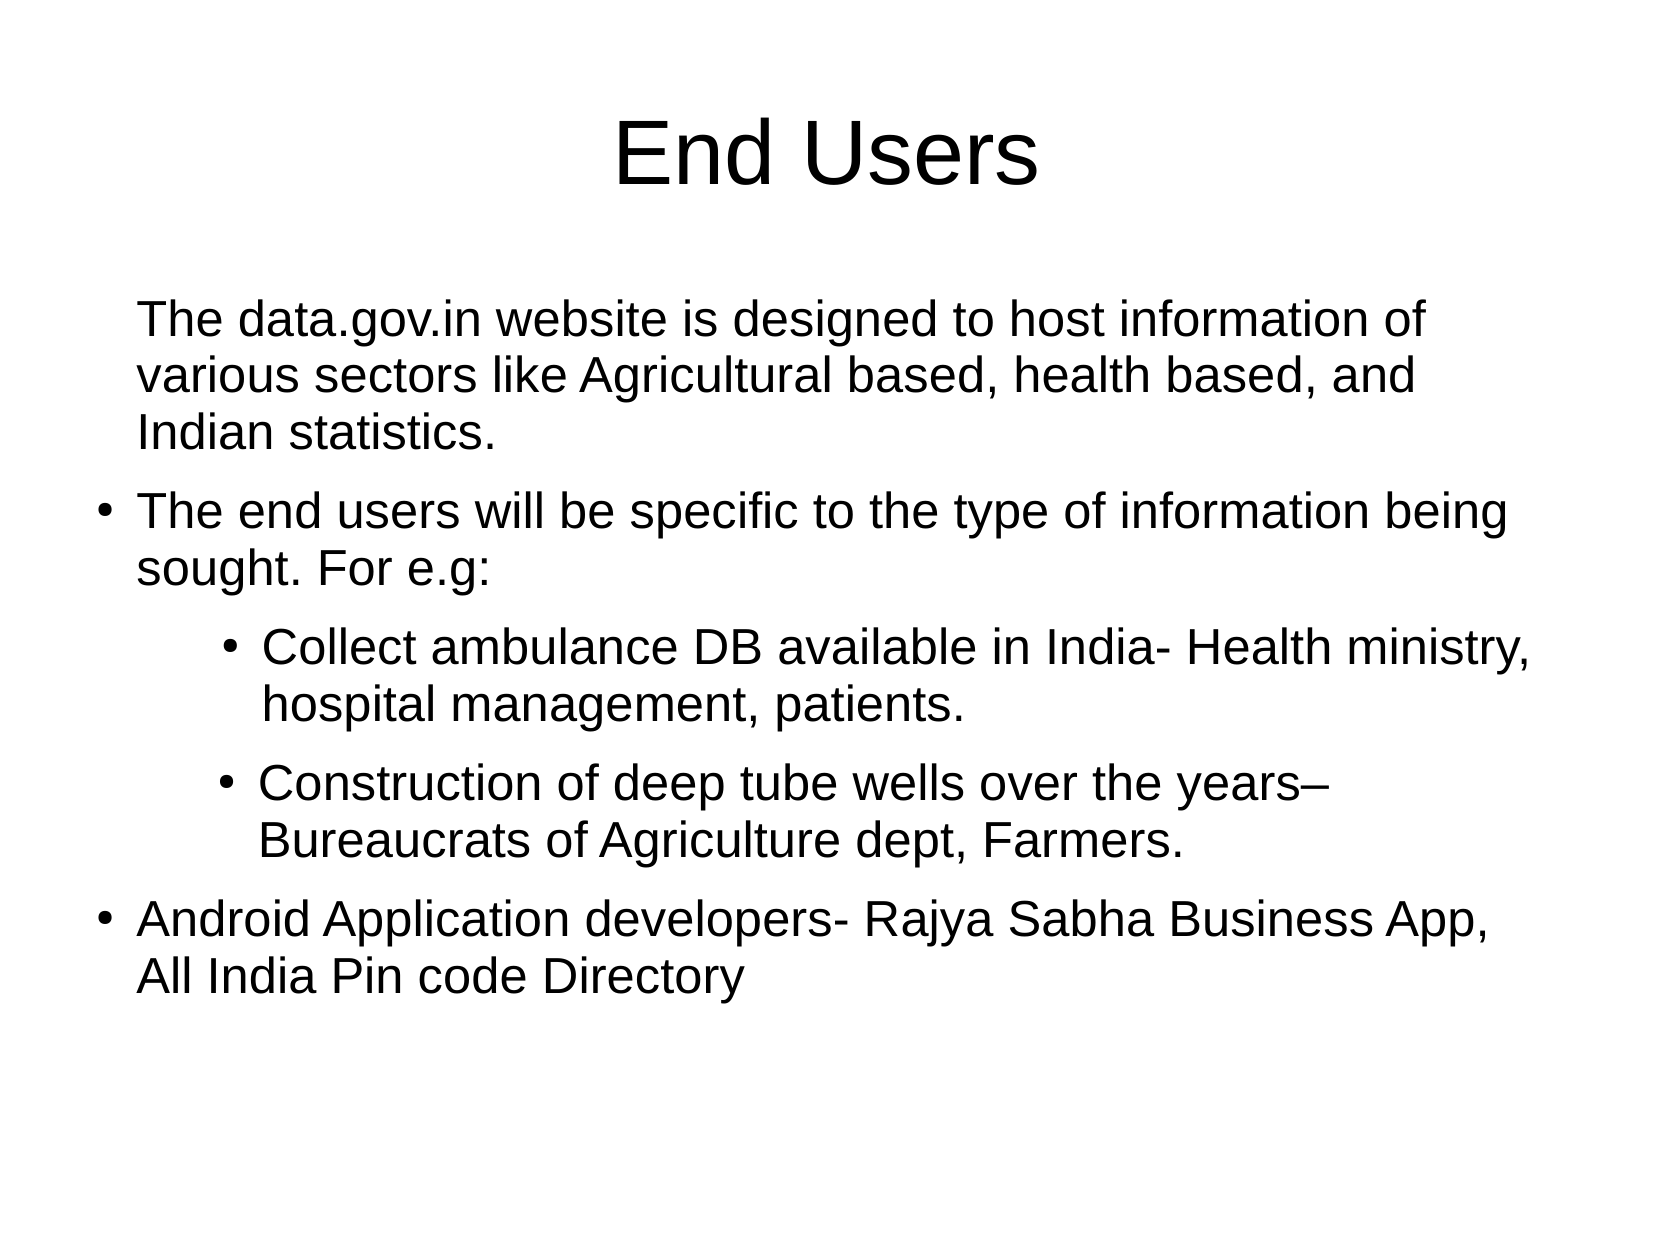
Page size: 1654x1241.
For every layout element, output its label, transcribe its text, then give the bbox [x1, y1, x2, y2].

list The data.gov.in website is designed to host information of various sectors like Agricultural based, health based, and Indian statistics. The end users will be specific to the type of information being sought. For e.g: Collect ambulance DB available in India- Health ministry, hospital management, patients. Construction of deep tube wells over the years– Bureaucrats of Agriculture dept, Farmers. Android Application developers- Rajya Sabha Business App, All India Pin code Directory [82, 290, 1538, 1010]
title End Users [82, 49, 1571, 257]
